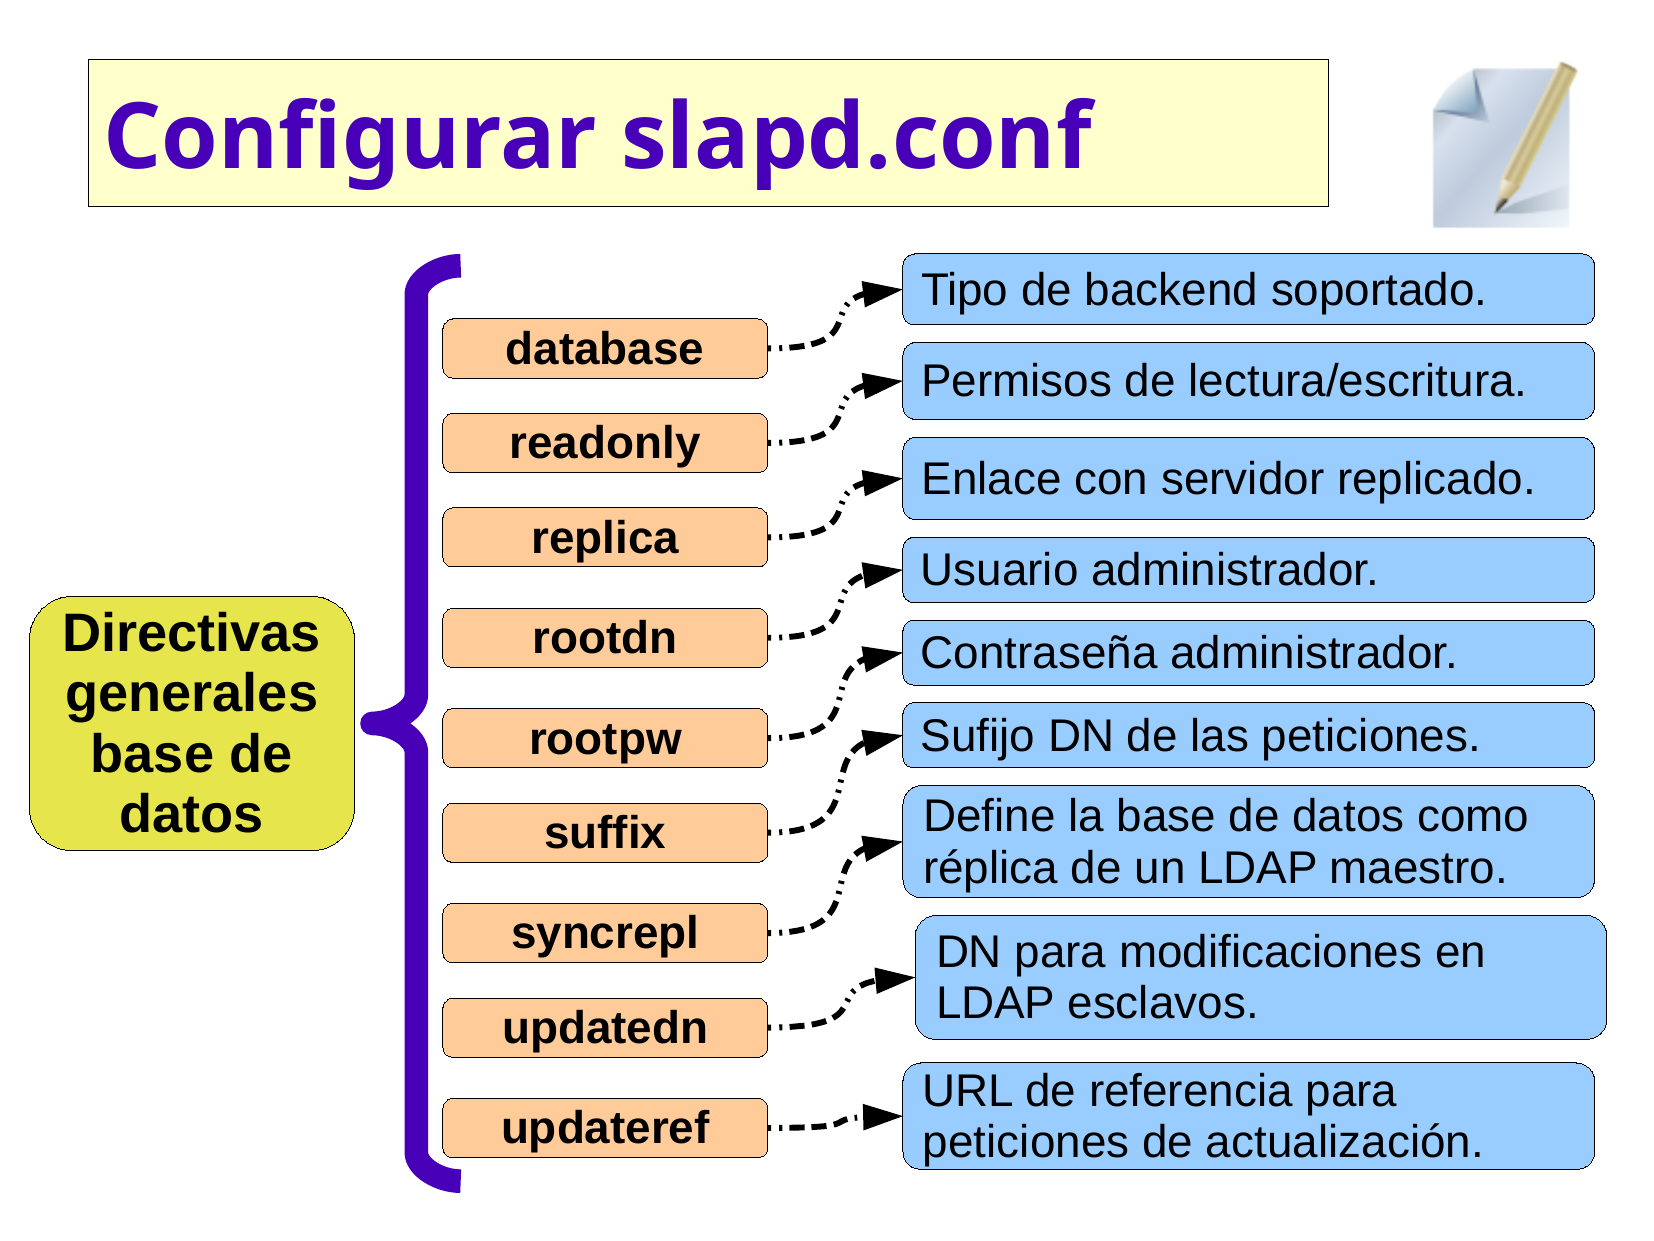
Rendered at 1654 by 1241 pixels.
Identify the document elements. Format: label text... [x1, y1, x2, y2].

text_box database [442, 318, 768, 379]
text_box URL de referencia para peticiones de actualización. [902, 1062, 1595, 1170]
text_box rootdn [442, 608, 768, 668]
text_box rootpw [442, 708, 768, 768]
text_box syncrepl [442, 903, 768, 963]
text_box Permisos de lectura/escritura. [902, 342, 1595, 420]
text_box Contraseña administrador. [902, 620, 1595, 686]
text_box suffix [442, 803, 768, 863]
text_box Define la base de datos como réplica de un LDAP maestro. [902, 785, 1595, 898]
text_box DN para modificaciones en LDAP esclavos. [915, 915, 1607, 1040]
text_box updateref [442, 1098, 768, 1158]
text_box replica [442, 507, 768, 567]
text_box Enlace con servidor replicado. [902, 437, 1595, 520]
text_box Directivas generales base de datos [29, 596, 355, 851]
picture [1417, 58, 1595, 237]
text_box Usuario administrador. [902, 537, 1595, 603]
text_box Configurar slapd.conf [88, 59, 1329, 207]
text_box Sufijo DN de las peticiones. [902, 702, 1595, 768]
text_box updatedn [442, 998, 768, 1058]
text_box readonly [442, 413, 768, 473]
text_box Tipo de backend soportado. [902, 253, 1595, 325]
